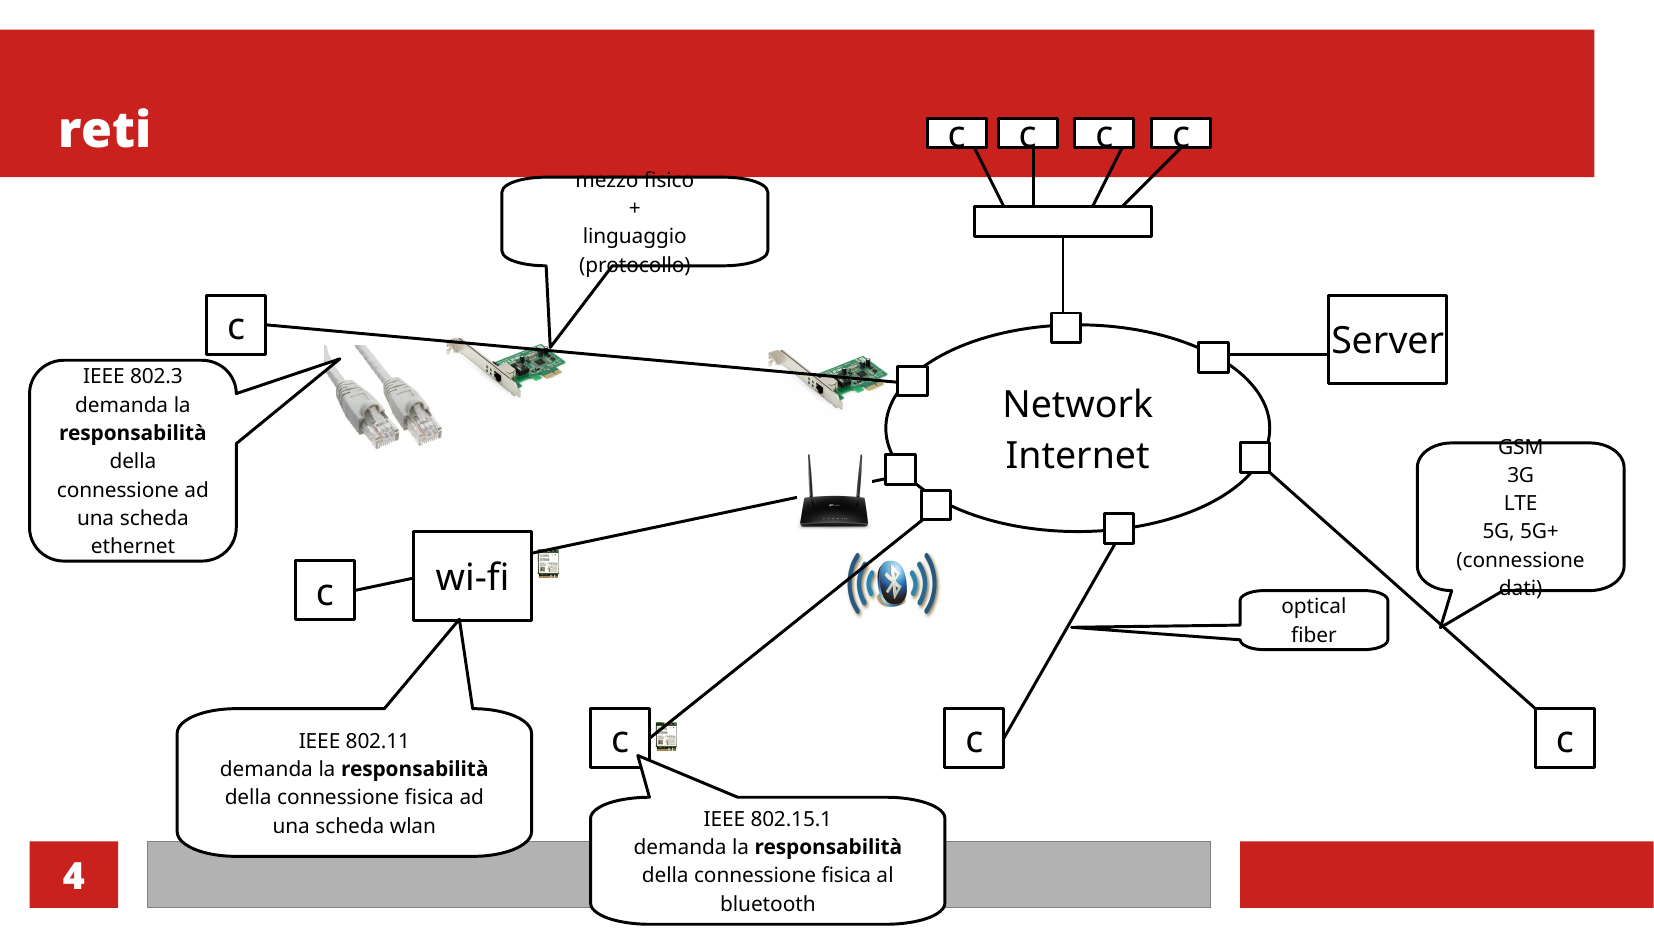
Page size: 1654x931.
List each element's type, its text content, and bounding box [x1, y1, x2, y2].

text_box c [1151, 118, 1211, 148]
picture [532, 543, 591, 595]
picture [767, 372, 888, 530]
text_box [885, 454, 916, 485]
text_box [1051, 312, 1081, 343]
picture [839, 544, 888, 583]
text_box [921, 490, 951, 520]
text_box [1240, 442, 1270, 473]
picture [767, 299, 888, 379]
picture [650, 704, 709, 768]
title reti [59, 44, 1595, 163]
text_box c [1535, 708, 1595, 768]
text_box GSM 3G LTE 5G, 5G+ (connessione dati) [1417, 442, 1625, 628]
text_box [1198, 342, 1229, 373]
text_box [1104, 513, 1134, 544]
picture [623, 704, 688, 735]
text_box Server [1328, 295, 1447, 384]
text_box [974, 206, 1152, 237]
text_box IEEE 802.11 demanda la responsabilità della connessione fisica ad una scheda wlan [177, 619, 532, 857]
text_box c [927, 118, 987, 148]
picture [532, 531, 591, 551]
text_box IEEE 802.3 demanda la responsabilità della connessione ad una scheda ethernet [29, 358, 340, 562]
text_box wi-fi [413, 531, 532, 621]
text_box c [295, 560, 355, 620]
picture [445, 287, 566, 350]
picture [324, 343, 566, 467]
text_box c [206, 295, 266, 355]
text_box c [1074, 118, 1134, 148]
text_box c [998, 118, 1058, 148]
text_box mezzo fisico + linguaggio (protocollo) [501, 177, 768, 348]
text_box [897, 366, 928, 396]
text_box c [590, 708, 650, 768]
text_box optical fiber [1071, 590, 1388, 650]
text_box c [944, 708, 1004, 768]
text_box Network Internet [885, 324, 1270, 532]
picture [839, 544, 945, 621]
text_box IEEE 802.15.1 demanda la responsabilità della connessione fisica al bluetooth [590, 755, 945, 925]
